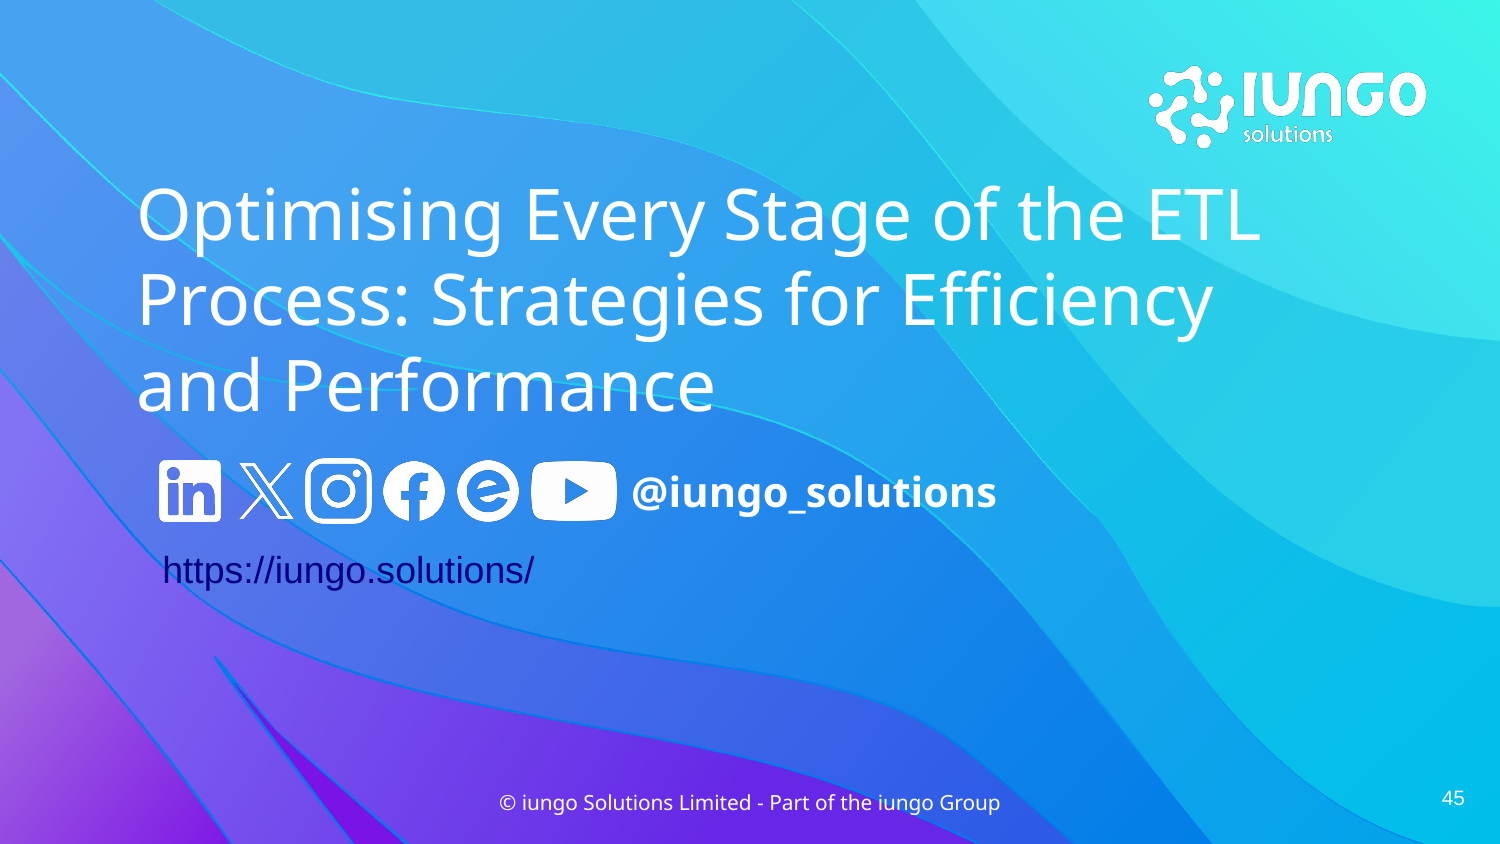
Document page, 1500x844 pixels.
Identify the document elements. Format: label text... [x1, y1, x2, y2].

title Optimising Every Stage of the ETL Process: Strategies for Efficiency and Performance [121, 103, 1331, 441]
slide_number <number> [1389, 764, 1480, 830]
picture [0, 0, 1500, 844]
